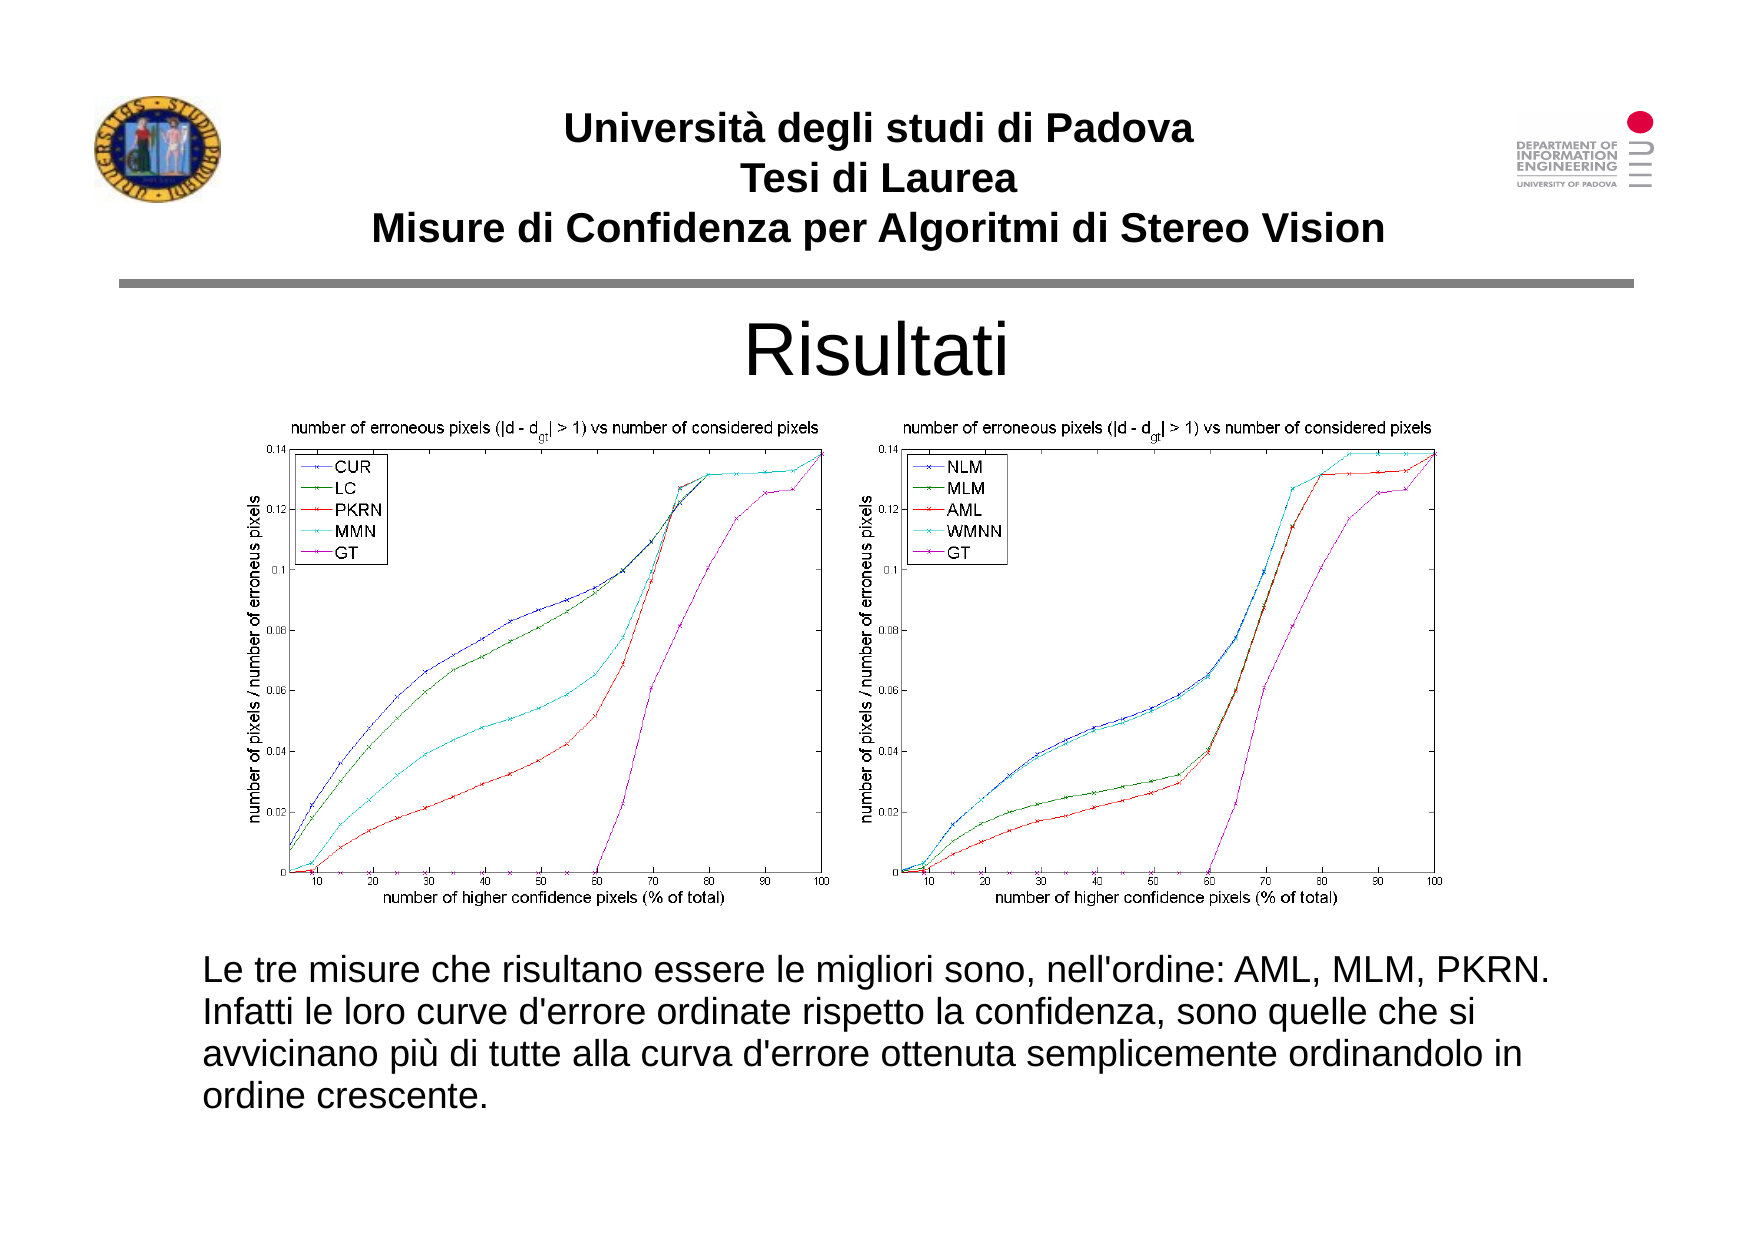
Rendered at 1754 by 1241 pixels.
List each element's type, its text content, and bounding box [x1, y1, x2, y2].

picture [243, 417, 834, 909]
picture [855, 417, 1447, 909]
text_box Le tre misure che risultano essere le migliori sono, nell'ordine: AML, MLM, PKRN. Infatti le loro curve d'errore ordinate rispetto la confidenza, sono quelle che si avvicinano più di tutte alla curva d'errore ottenuta semplicemente ordinandolo in ordine crescente. [187, 941, 1567, 1241]
picture [1517, 111, 1654, 187]
picture [94, 96, 221, 203]
text_box Università degli studi di Padova Tesi di Laurea Misure di Confidenza per Algoritmi di Stereo Vision [321, 93, 1402, 259]
title Risultati [202, 297, 1552, 402]
